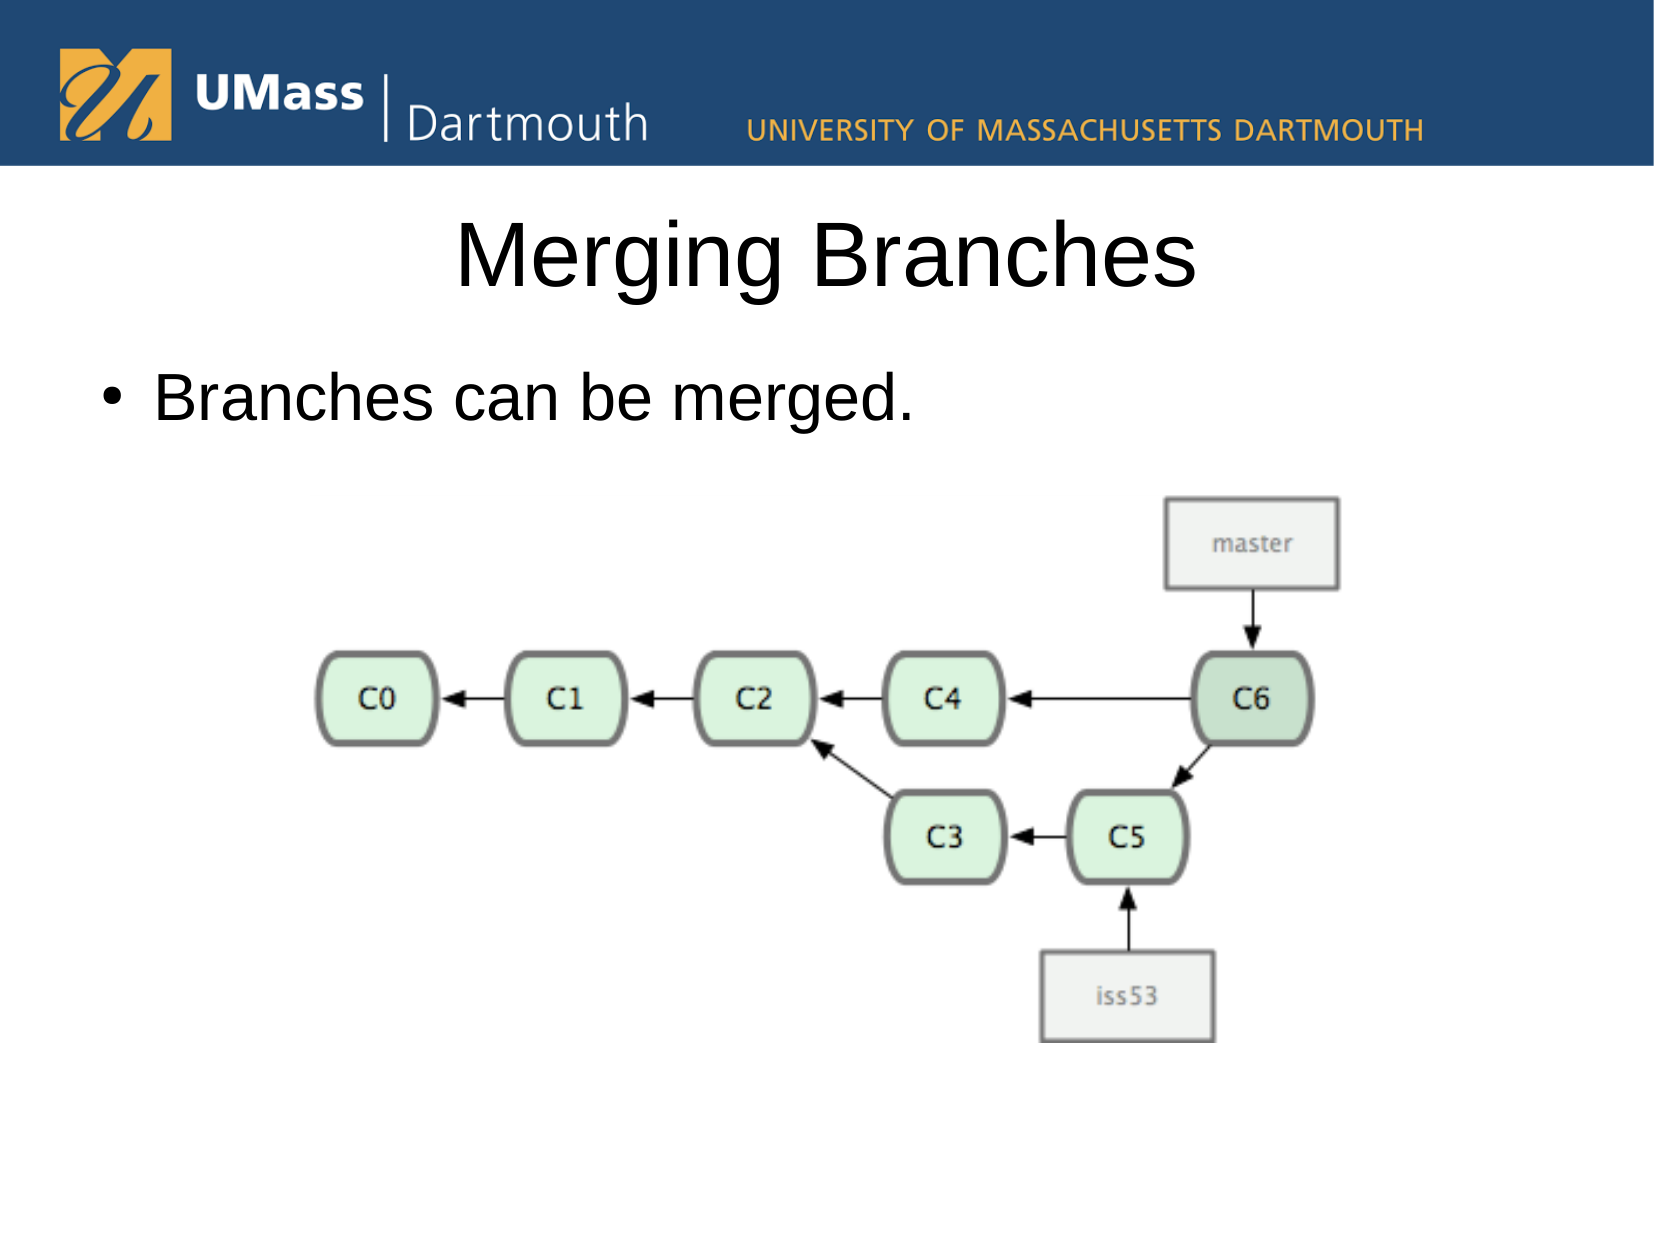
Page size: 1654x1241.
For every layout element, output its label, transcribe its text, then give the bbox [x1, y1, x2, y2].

picture [310, 494, 1344, 1043]
picture [0, 0, 1654, 166]
list Branches can be merged. [82, 360, 1571, 1010]
title Merging Branches [82, 180, 1571, 331]
